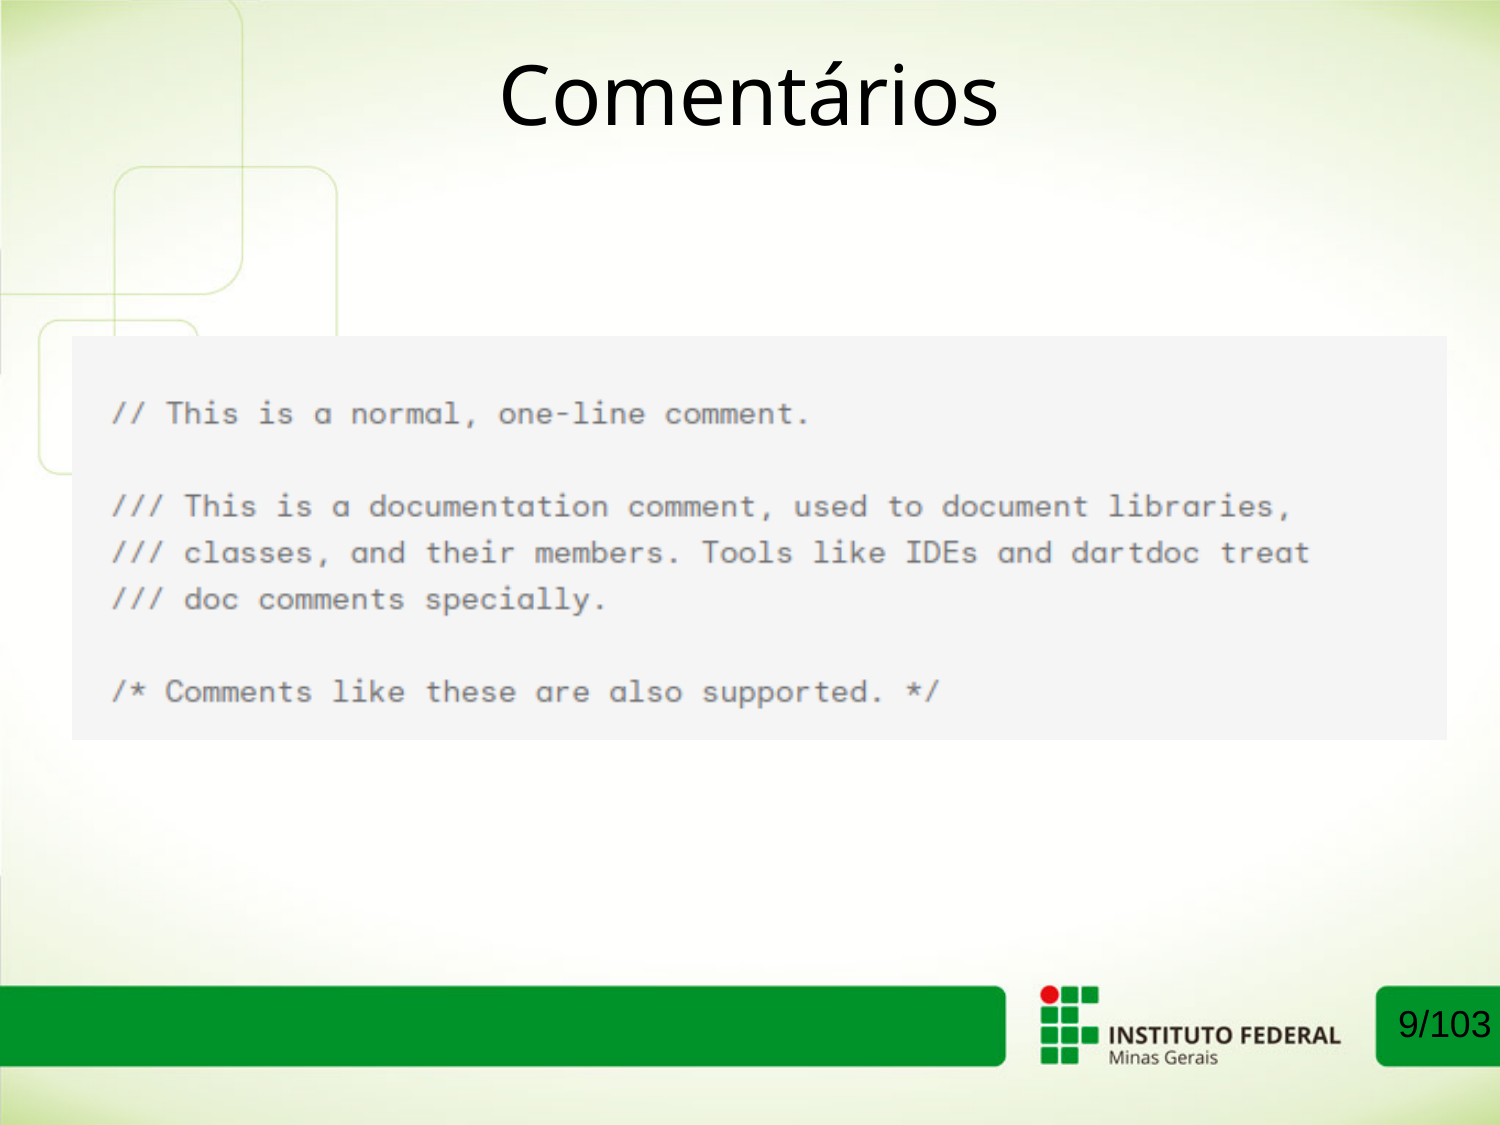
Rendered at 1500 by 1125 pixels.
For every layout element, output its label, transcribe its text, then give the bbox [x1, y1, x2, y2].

picture [0, 0, 1500, 1125]
text_box Comentários [74, 30, 1425, 155]
